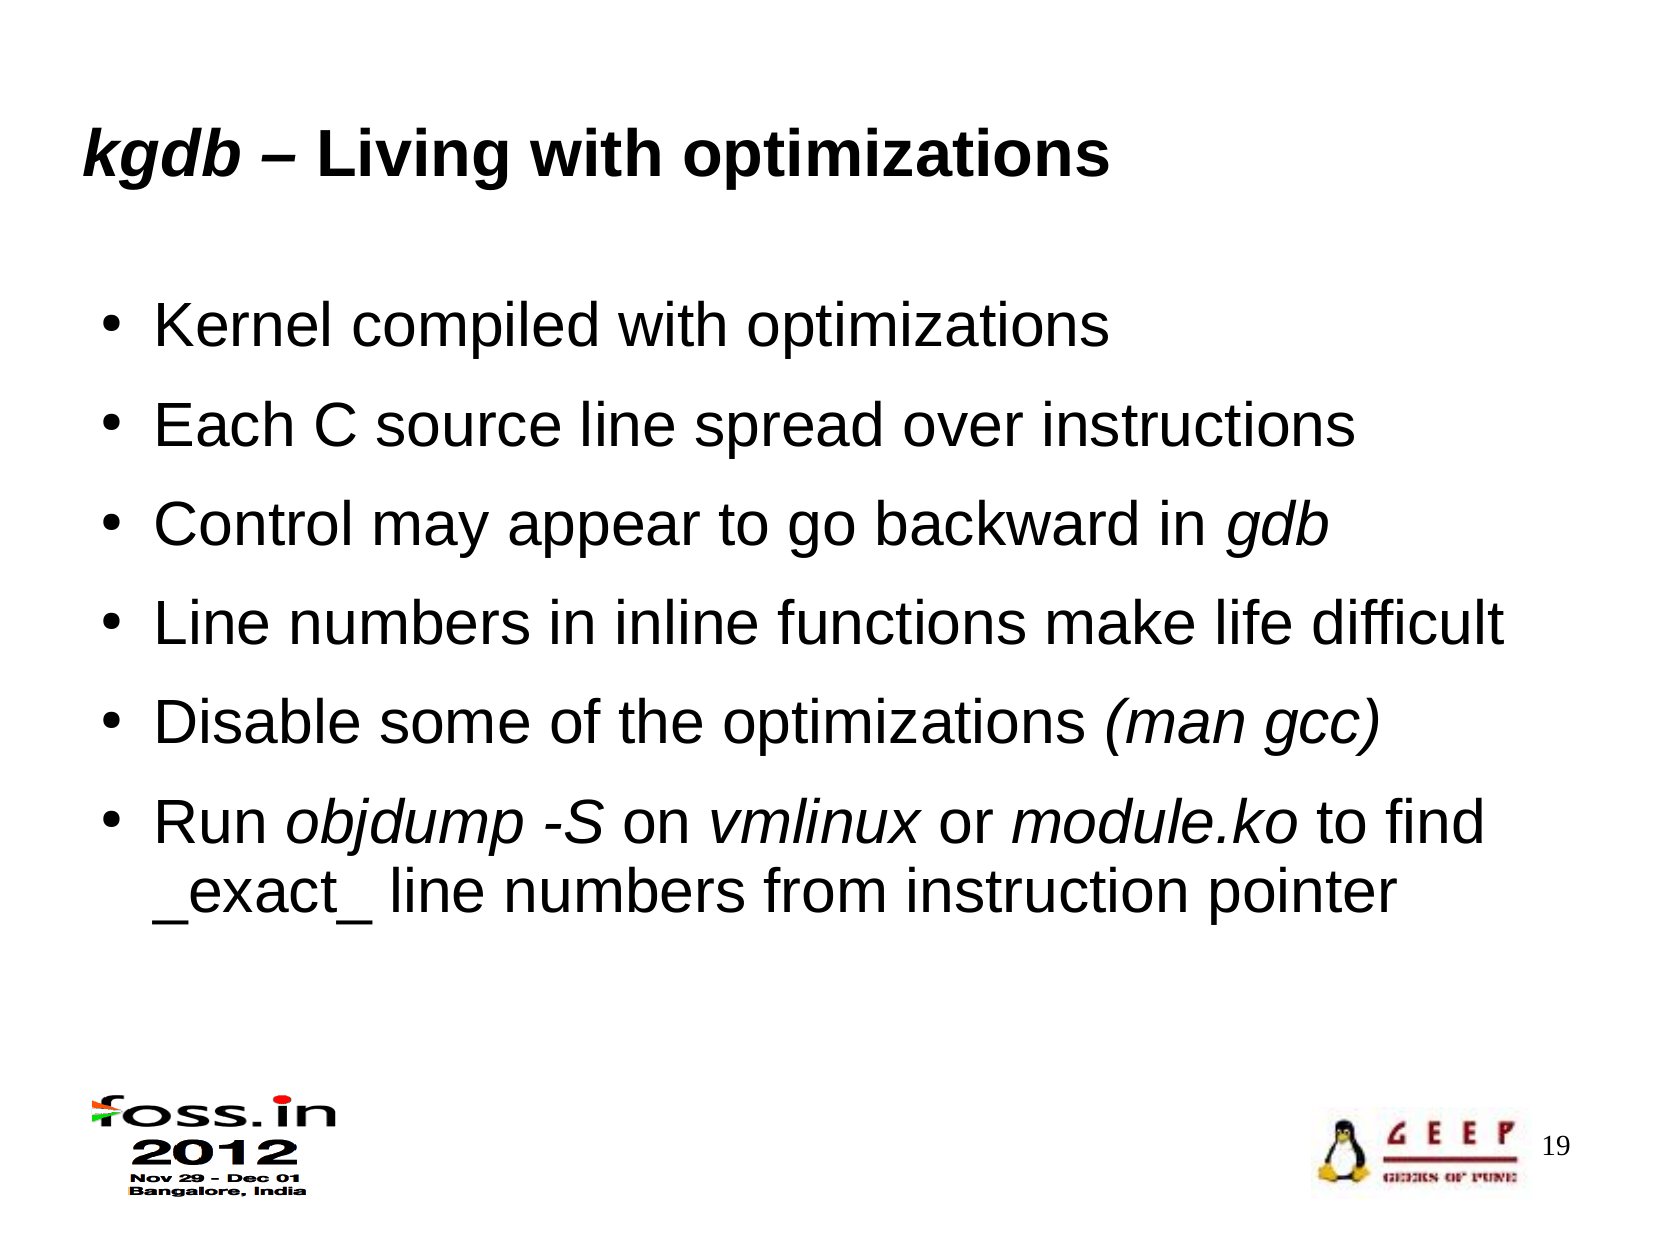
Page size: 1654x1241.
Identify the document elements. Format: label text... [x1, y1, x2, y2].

title kgdb – Living with optimizations [82, 49, 1571, 257]
picture [82, 1086, 343, 1205]
list Kernel compiled with optimizations Each C source line spread over instructions Control may appear to go backward in gdb Line numbers in inline functions make life difficult Disable some of the optimizations (man gcc) Run objdump -S on vmlinux or module.ko to find _exact_ line numbers from instruction pointer [82, 290, 1571, 1109]
picture [1311, 1107, 1532, 1199]
